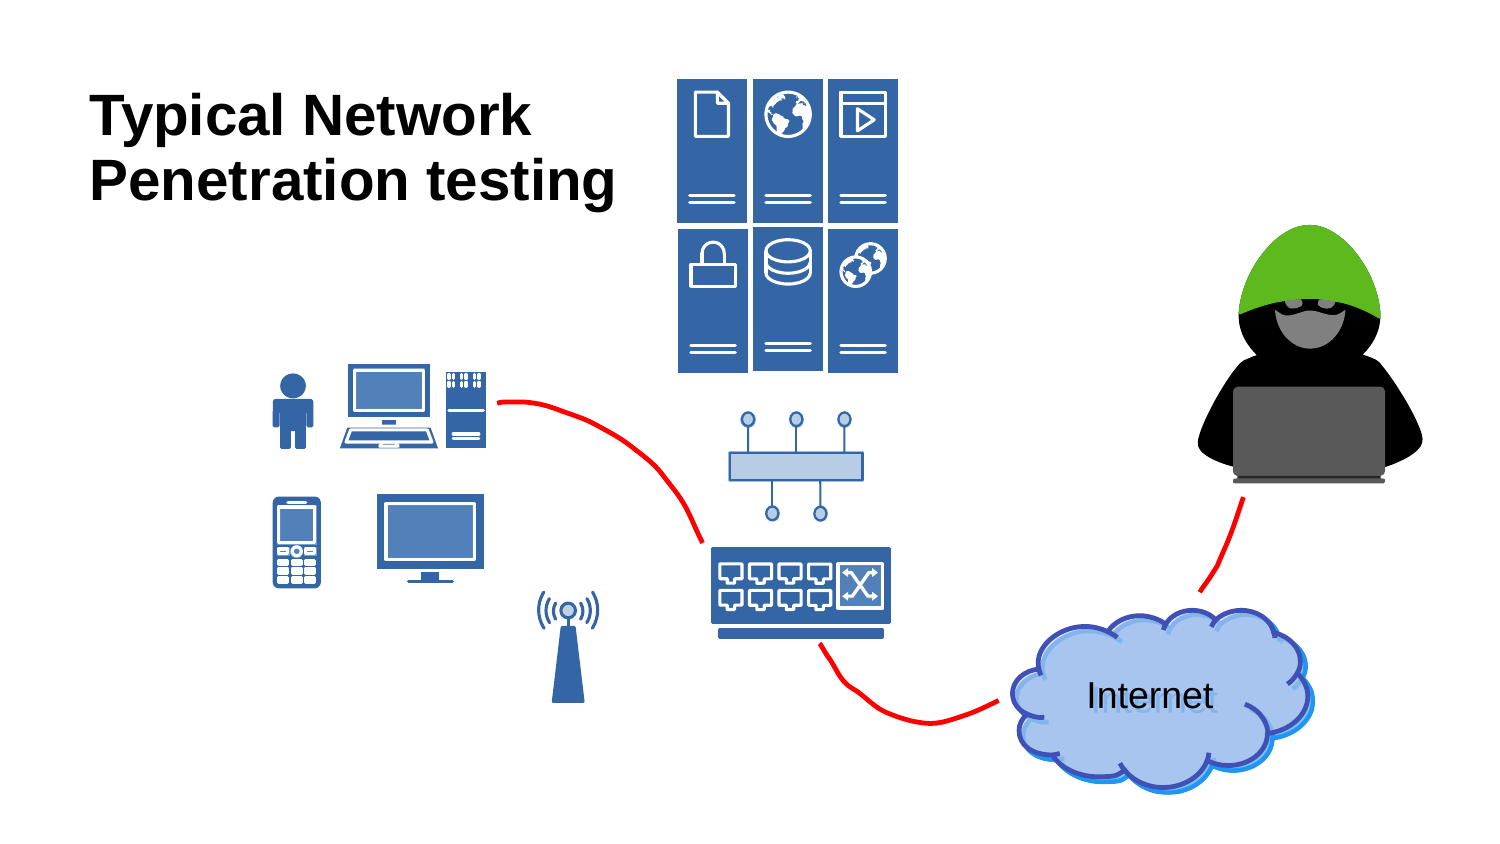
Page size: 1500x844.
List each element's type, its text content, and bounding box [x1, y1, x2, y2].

text_box [337, 362, 441, 451]
text_box [814, 507, 827, 521]
text_box [742, 412, 755, 426]
text_box Typical Network Penetration testing [75, 75, 638, 285]
text_box Internet [1012, 610, 1308, 788]
text_box [124, 400, 320, 587]
text_box [374, 492, 486, 582]
text_box [838, 412, 851, 426]
text_box [553, 627, 583, 702]
text_box [281, 375, 305, 397]
text_box [712, 548, 890, 623]
text_box [790, 412, 803, 426]
text_box [676, 77, 901, 376]
text_box [729, 452, 863, 480]
text_box [444, 370, 488, 450]
text_box [1197, 224, 1423, 484]
text_box [560, 603, 576, 618]
text_box [675, 77, 749, 226]
text_box [766, 506, 779, 521]
text_box [719, 630, 883, 638]
